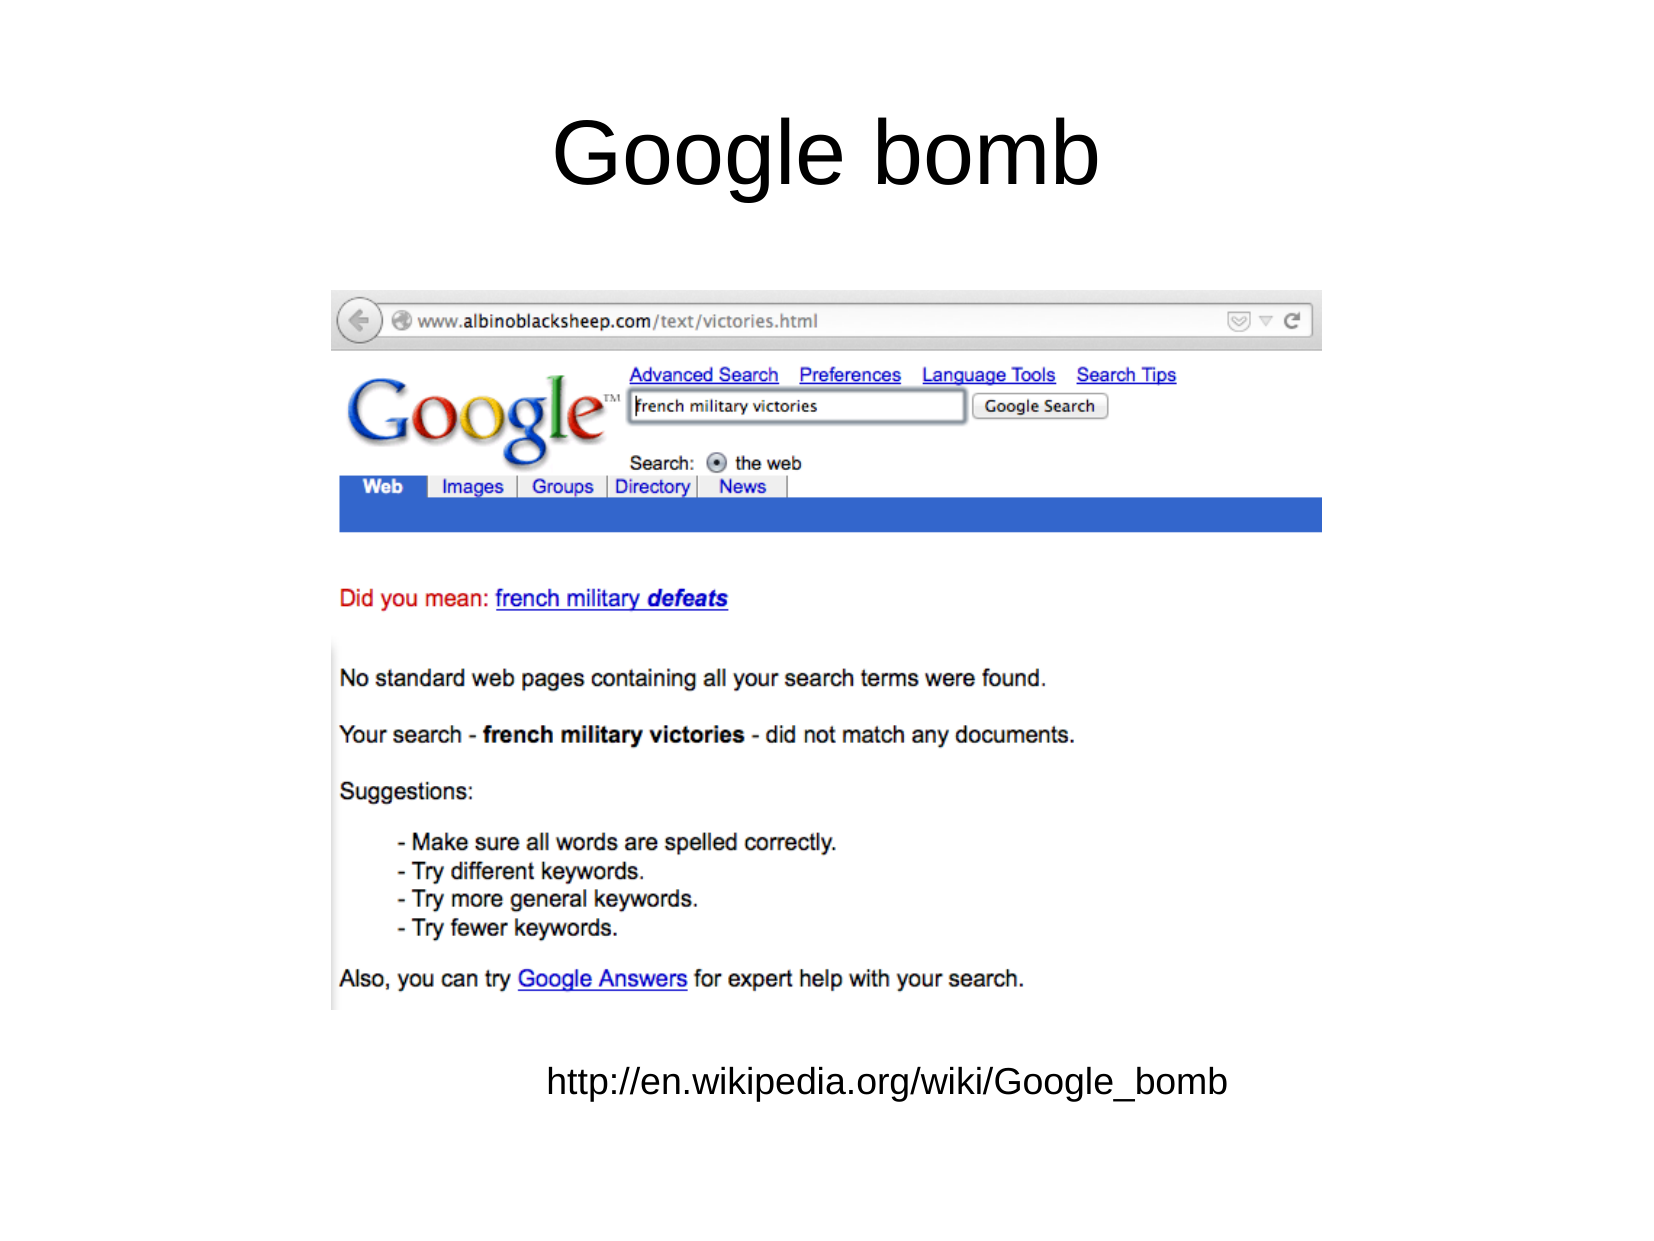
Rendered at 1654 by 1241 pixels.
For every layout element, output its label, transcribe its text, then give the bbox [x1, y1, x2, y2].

text_box http://en.wikipedia.org/wiki/Google_bomb [531, 1053, 1246, 1111]
picture [331, 290, 1322, 1010]
title Google bomb [82, 49, 1571, 257]
